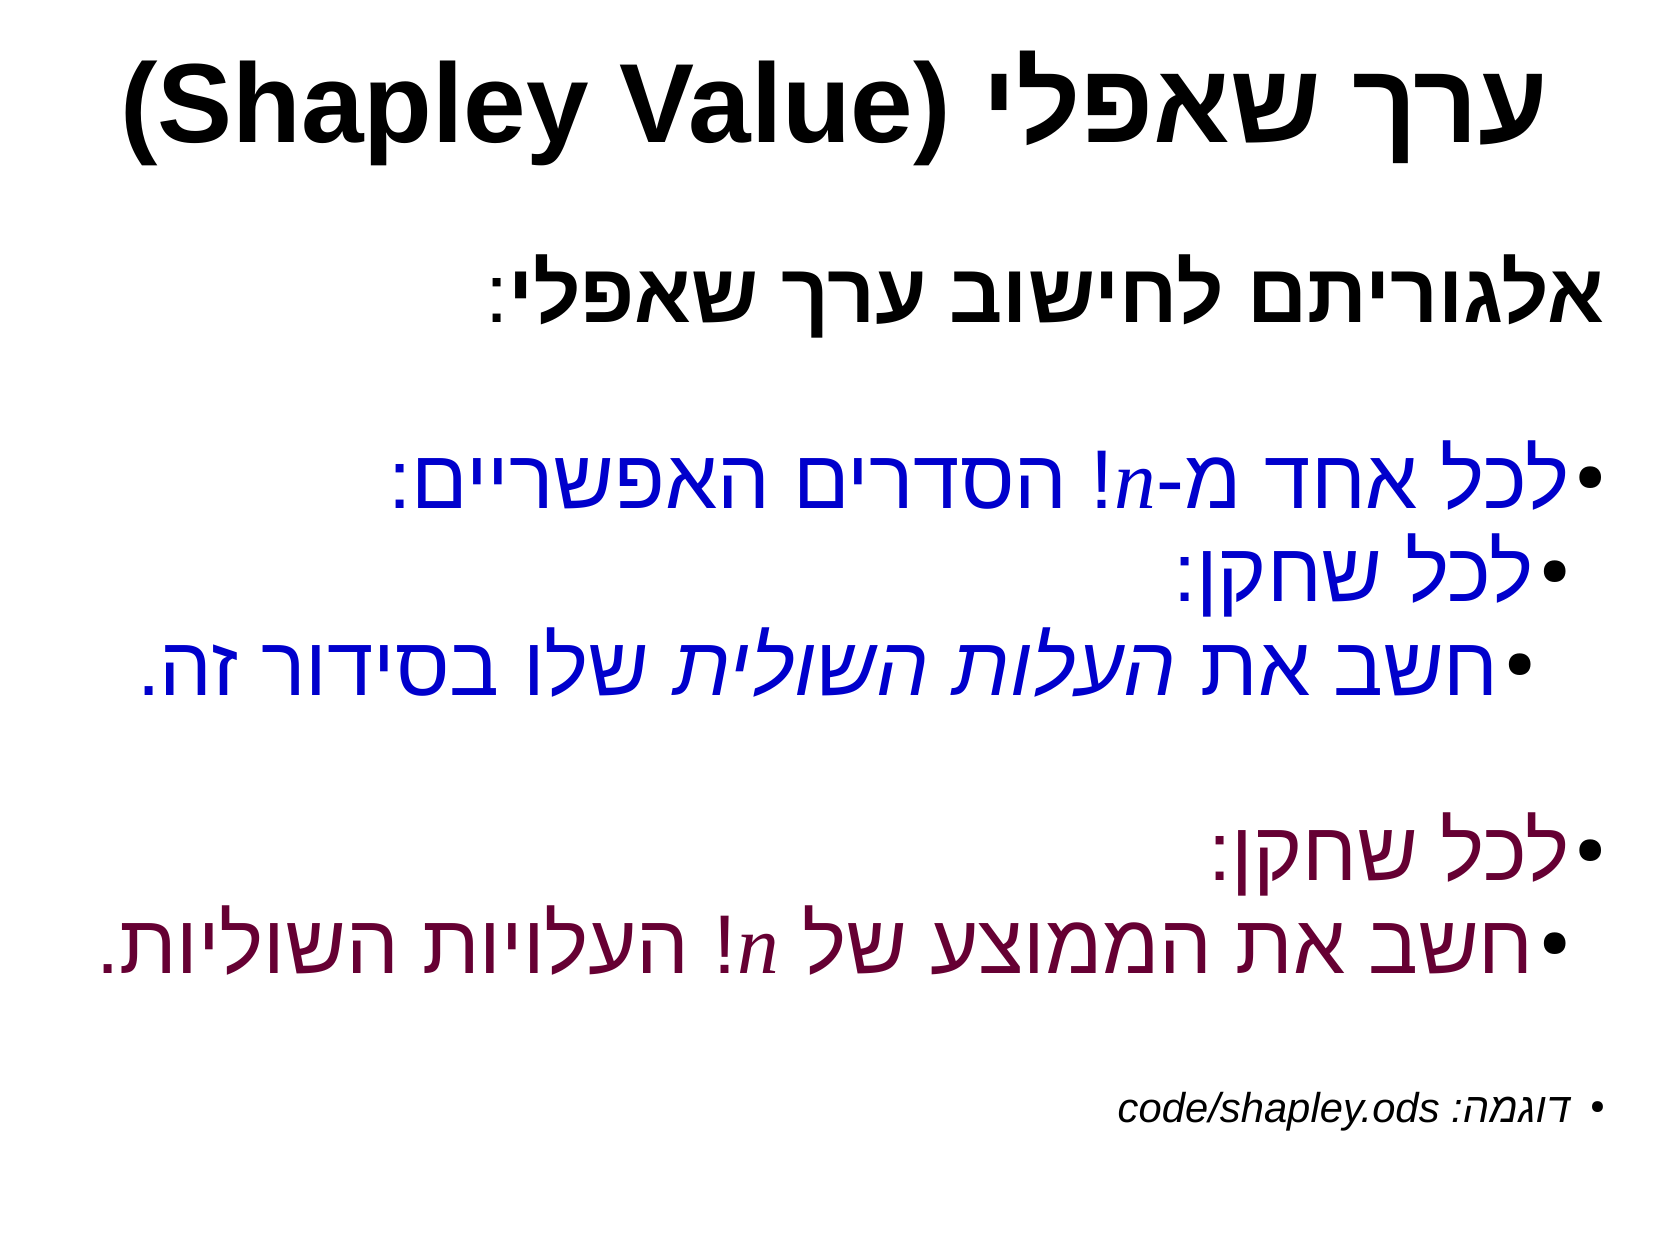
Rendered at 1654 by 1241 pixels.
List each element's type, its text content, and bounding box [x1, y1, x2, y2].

title ערך שאפלי (Shapley Value) [15, 0, 1654, 215]
text_box אלגוריתם לחישוב ערך שאפלי: לכל אחד מ-n! הסדרים האפשריים: לכל שחקן: חשב את העלות השולית שלו בסידור זה. לכל שחקן: חשב את הממוצע של n! העלויות השוליות. דוגמה: code/shapley.ods [30, 240, 1621, 1241]
